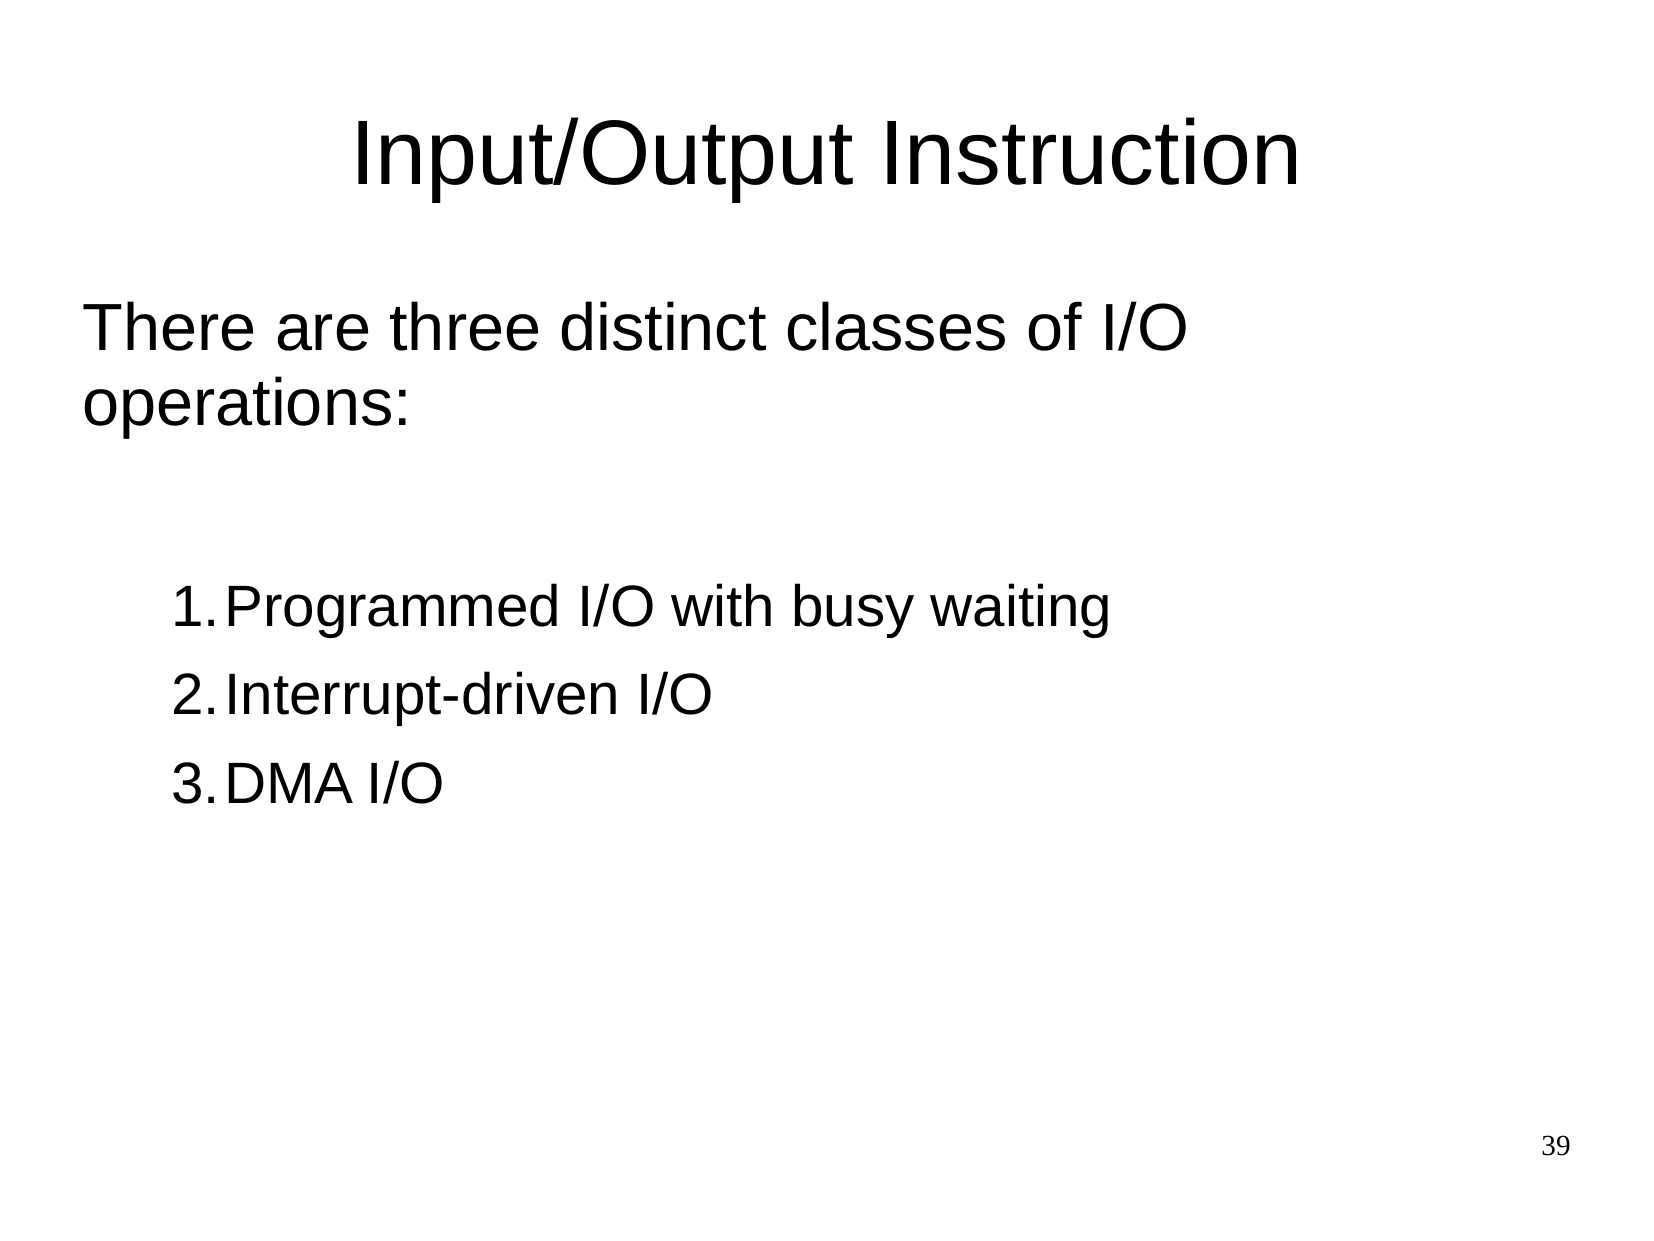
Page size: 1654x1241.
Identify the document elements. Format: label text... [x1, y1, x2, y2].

title Input/Output Instruction [82, 49, 1571, 257]
list There are three distinct classes of I/O operations: Programmed I/O with busy waiting Interrupt-driven I/O DMA I/O [82, 290, 1538, 1010]
